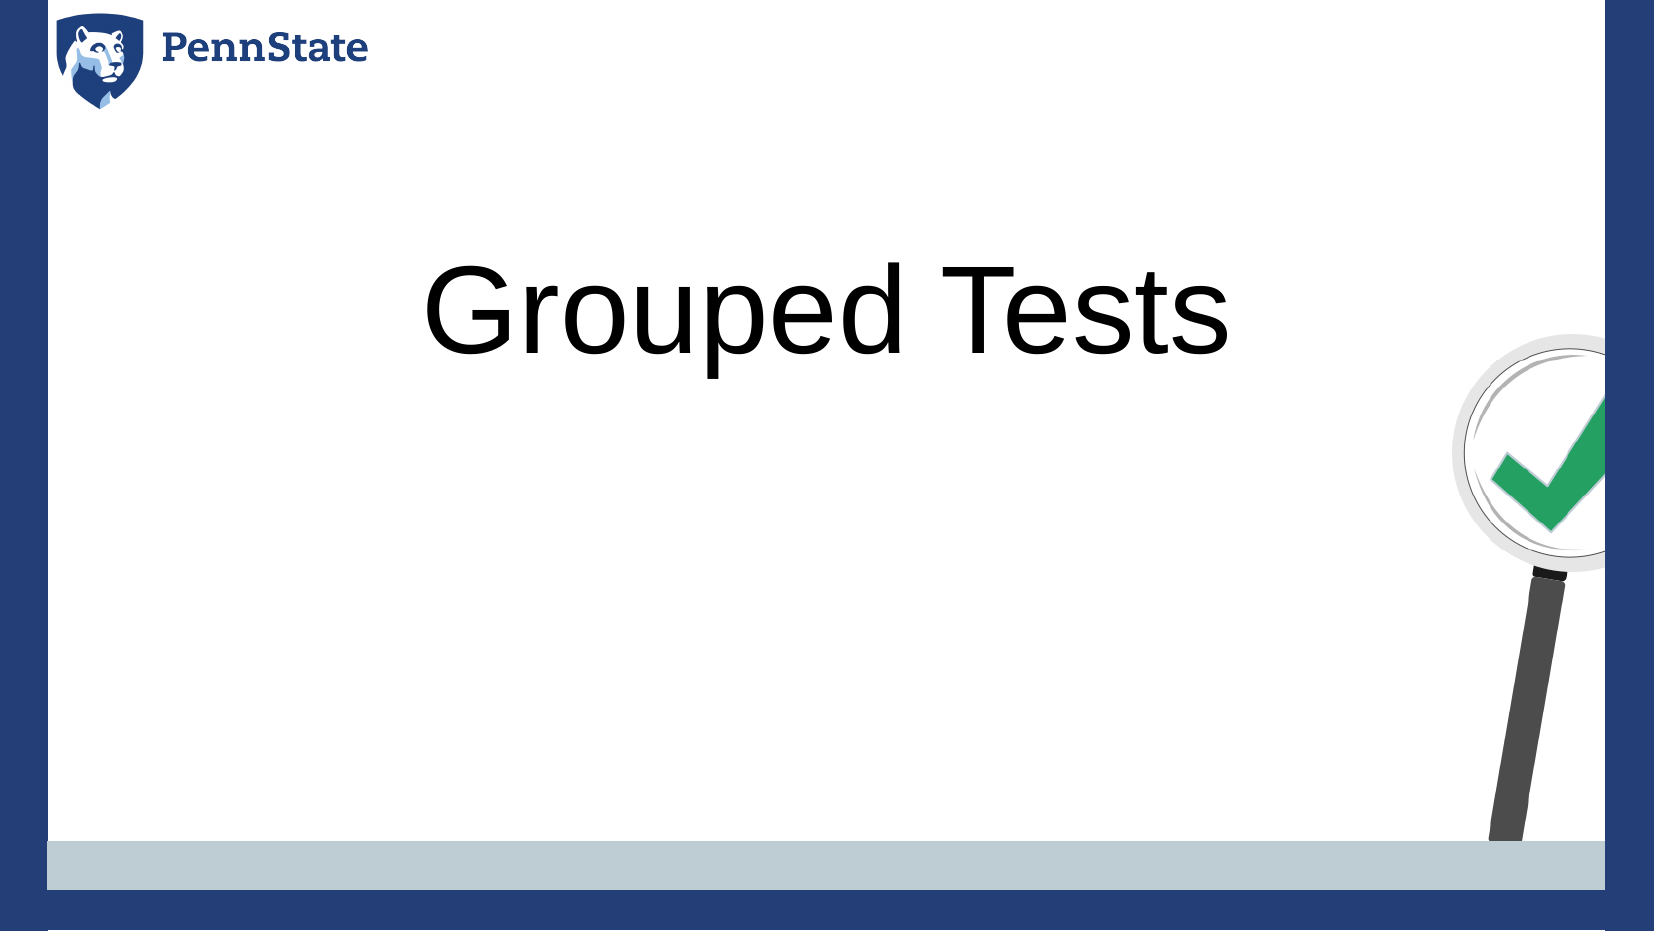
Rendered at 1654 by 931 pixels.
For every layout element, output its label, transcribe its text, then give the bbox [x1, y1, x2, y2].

list Grouped Tests [261, 240, 1393, 436]
picture [48, 0, 411, 152]
picture [1452, 334, 1605, 841]
